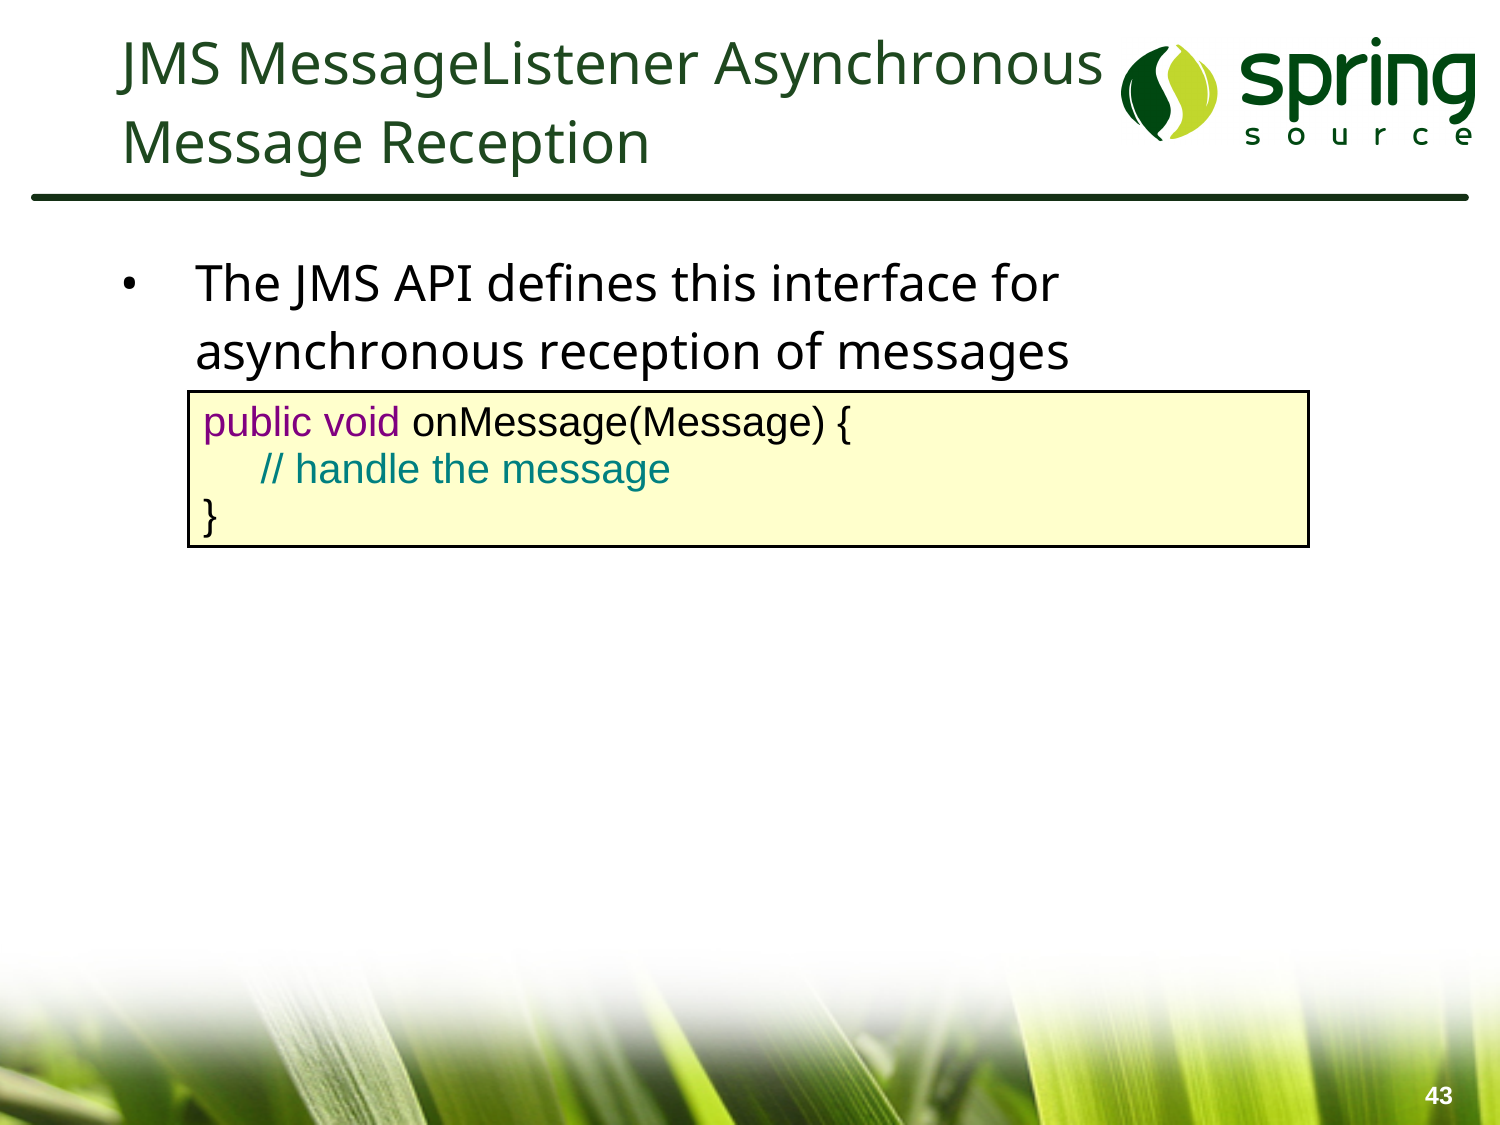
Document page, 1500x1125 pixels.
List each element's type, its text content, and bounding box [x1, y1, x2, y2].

text_box public void onMessage(Message) { // handle the message } [188, 391, 1309, 547]
picture [1139, 37, 1475, 145]
list The JMS API defines this interface for asynchronous reception of messages [105, 240, 1396, 904]
title JMS MessageListener Asynchronous Message Reception [106, 15, 1139, 178]
picture [0, 944, 1500, 1125]
